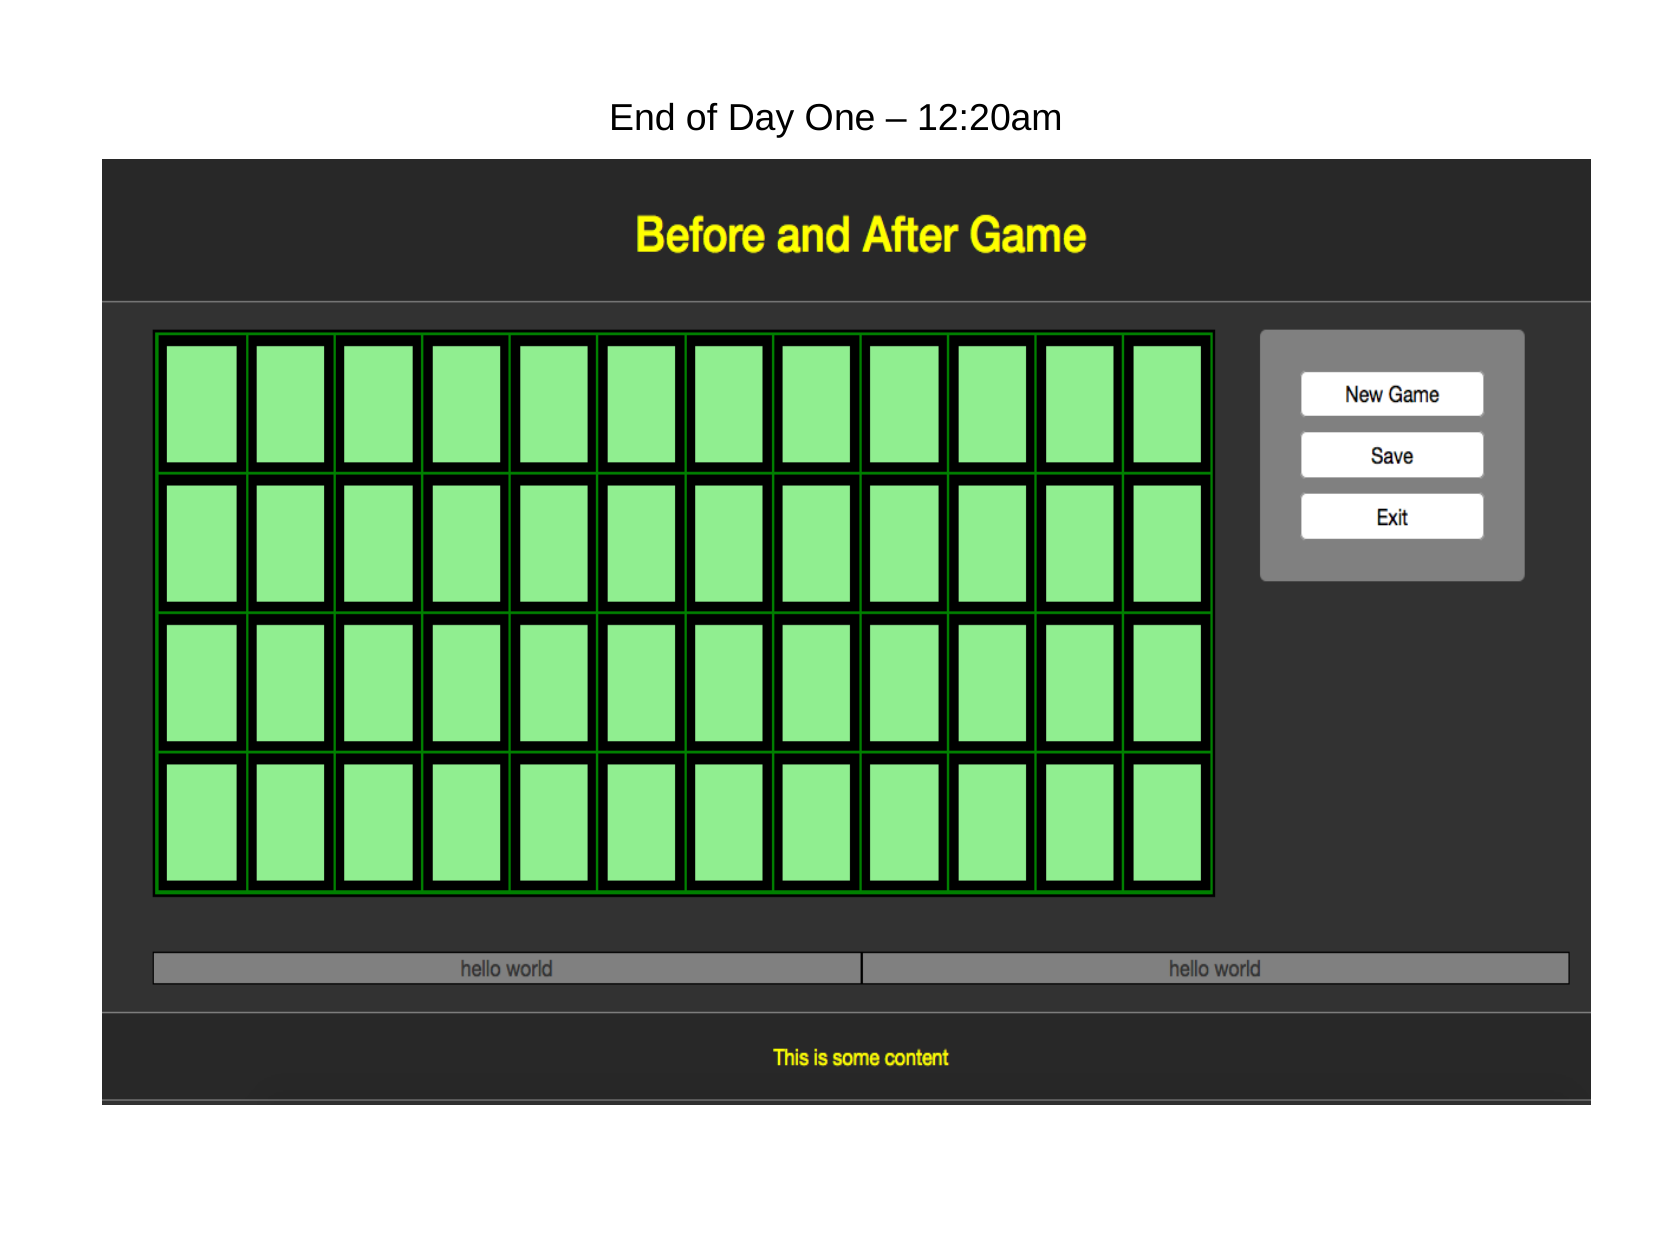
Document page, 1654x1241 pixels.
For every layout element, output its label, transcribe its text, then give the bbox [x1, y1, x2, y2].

picture [102, 159, 1591, 1105]
text_box End of Day One – 12:20am [594, 89, 1079, 146]
